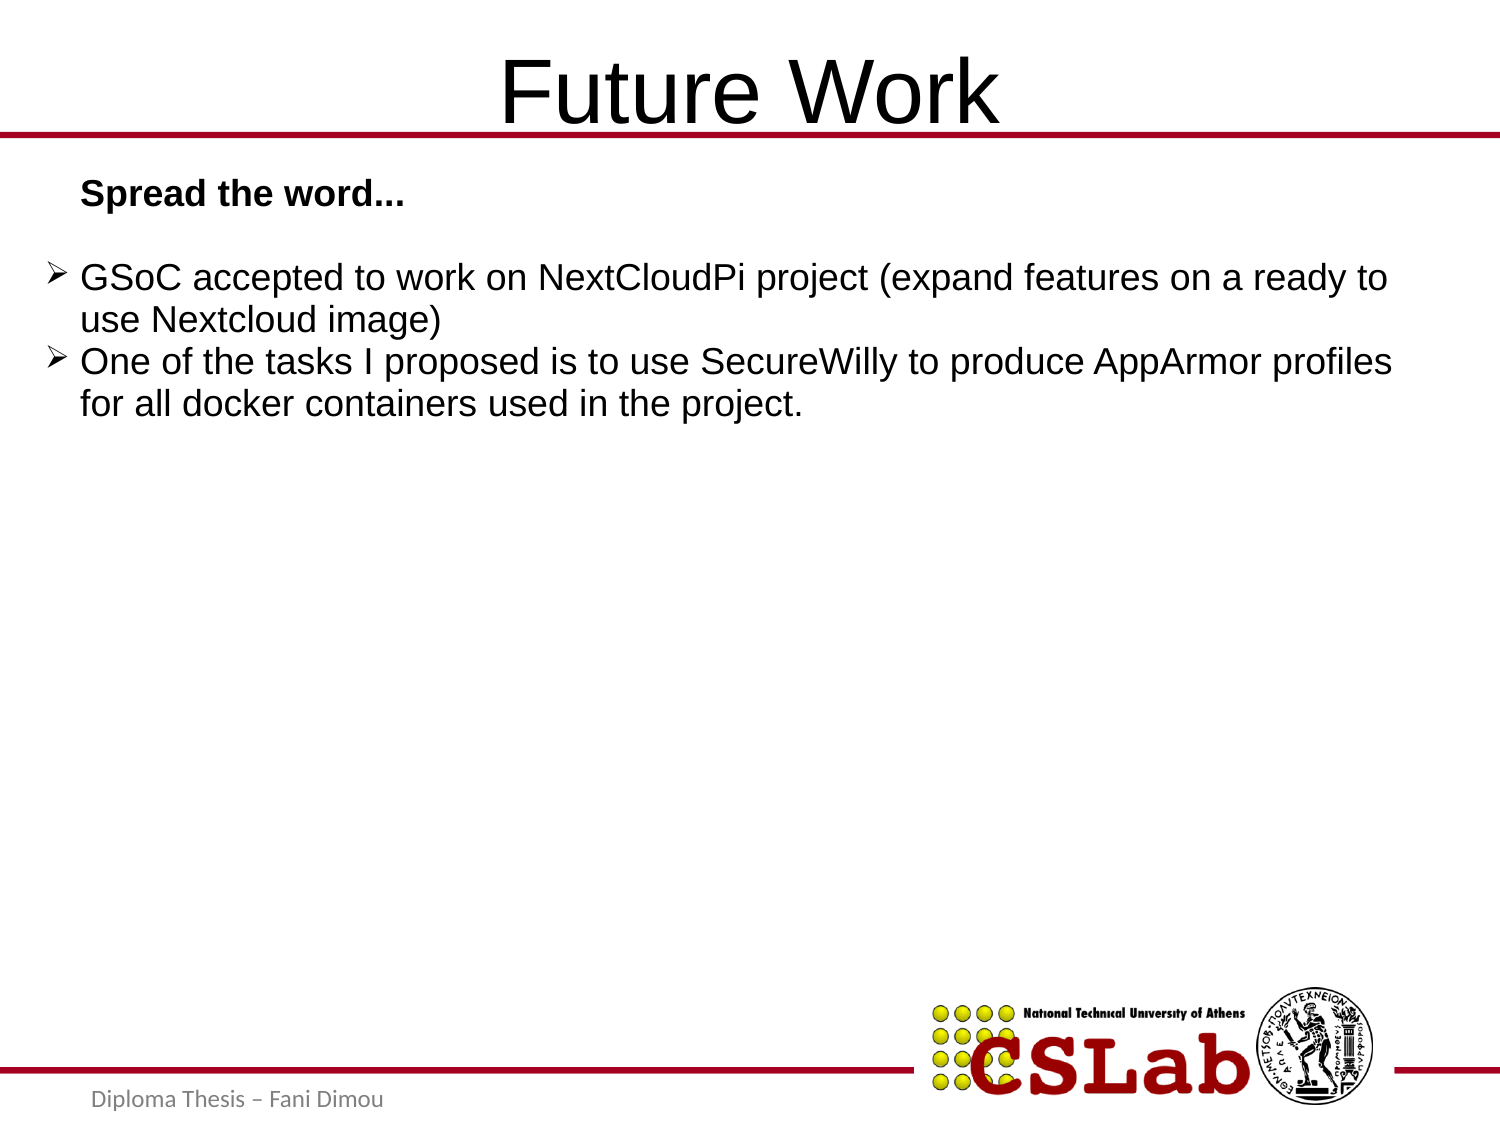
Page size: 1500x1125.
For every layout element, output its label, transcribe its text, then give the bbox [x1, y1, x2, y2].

picture [925, 987, 1373, 1105]
text_box Spread the word... GSoC accepted to work on NextCloudPi project (expand features on a ready to use Nextcloud image) One of the tasks I proposed is to use SecureWilly to produce AppArmor profiles for all docker containers used in the project. [30, 164, 1456, 856]
text_box Future Work [74, 0, 1425, 164]
